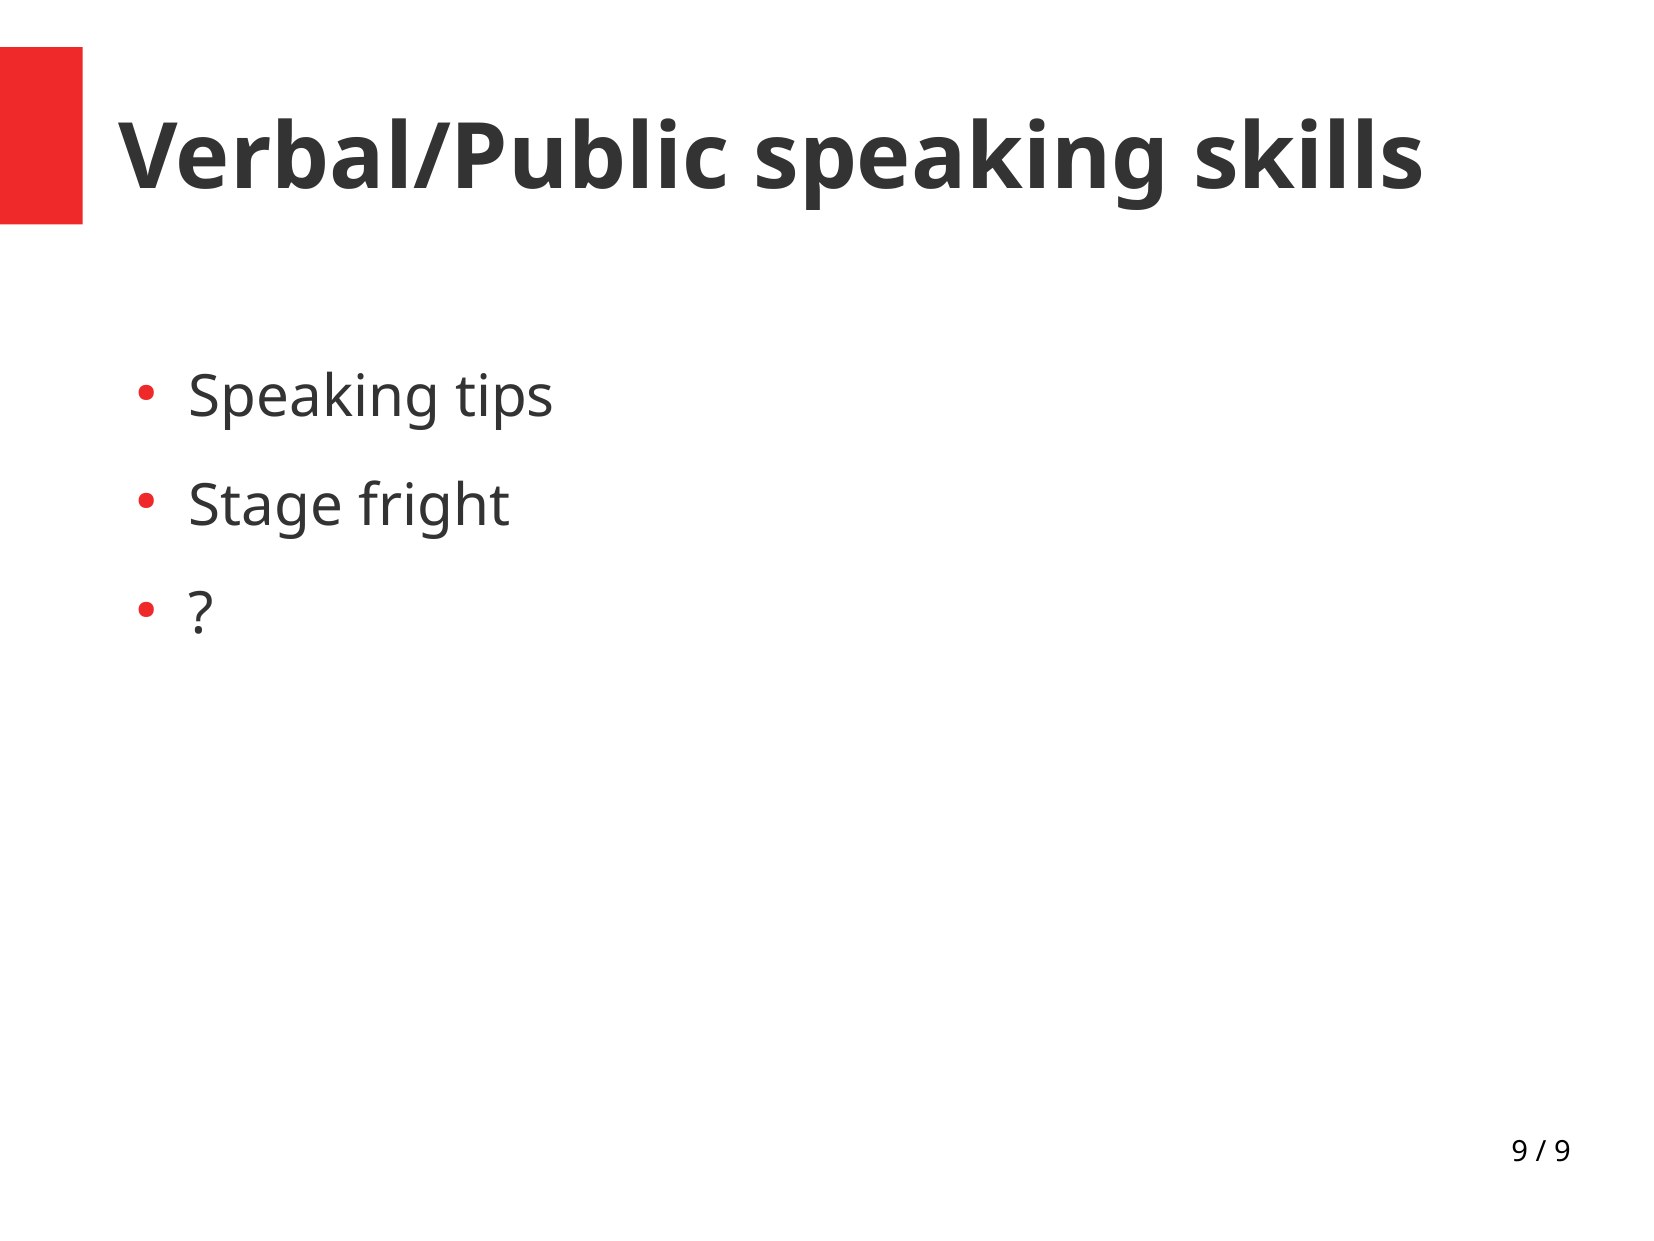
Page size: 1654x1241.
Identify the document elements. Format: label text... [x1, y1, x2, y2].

list Speaking tips Stage fright ? [118, 354, 1536, 1074]
title Verbal/Public speaking skills [118, 49, 1571, 257]
